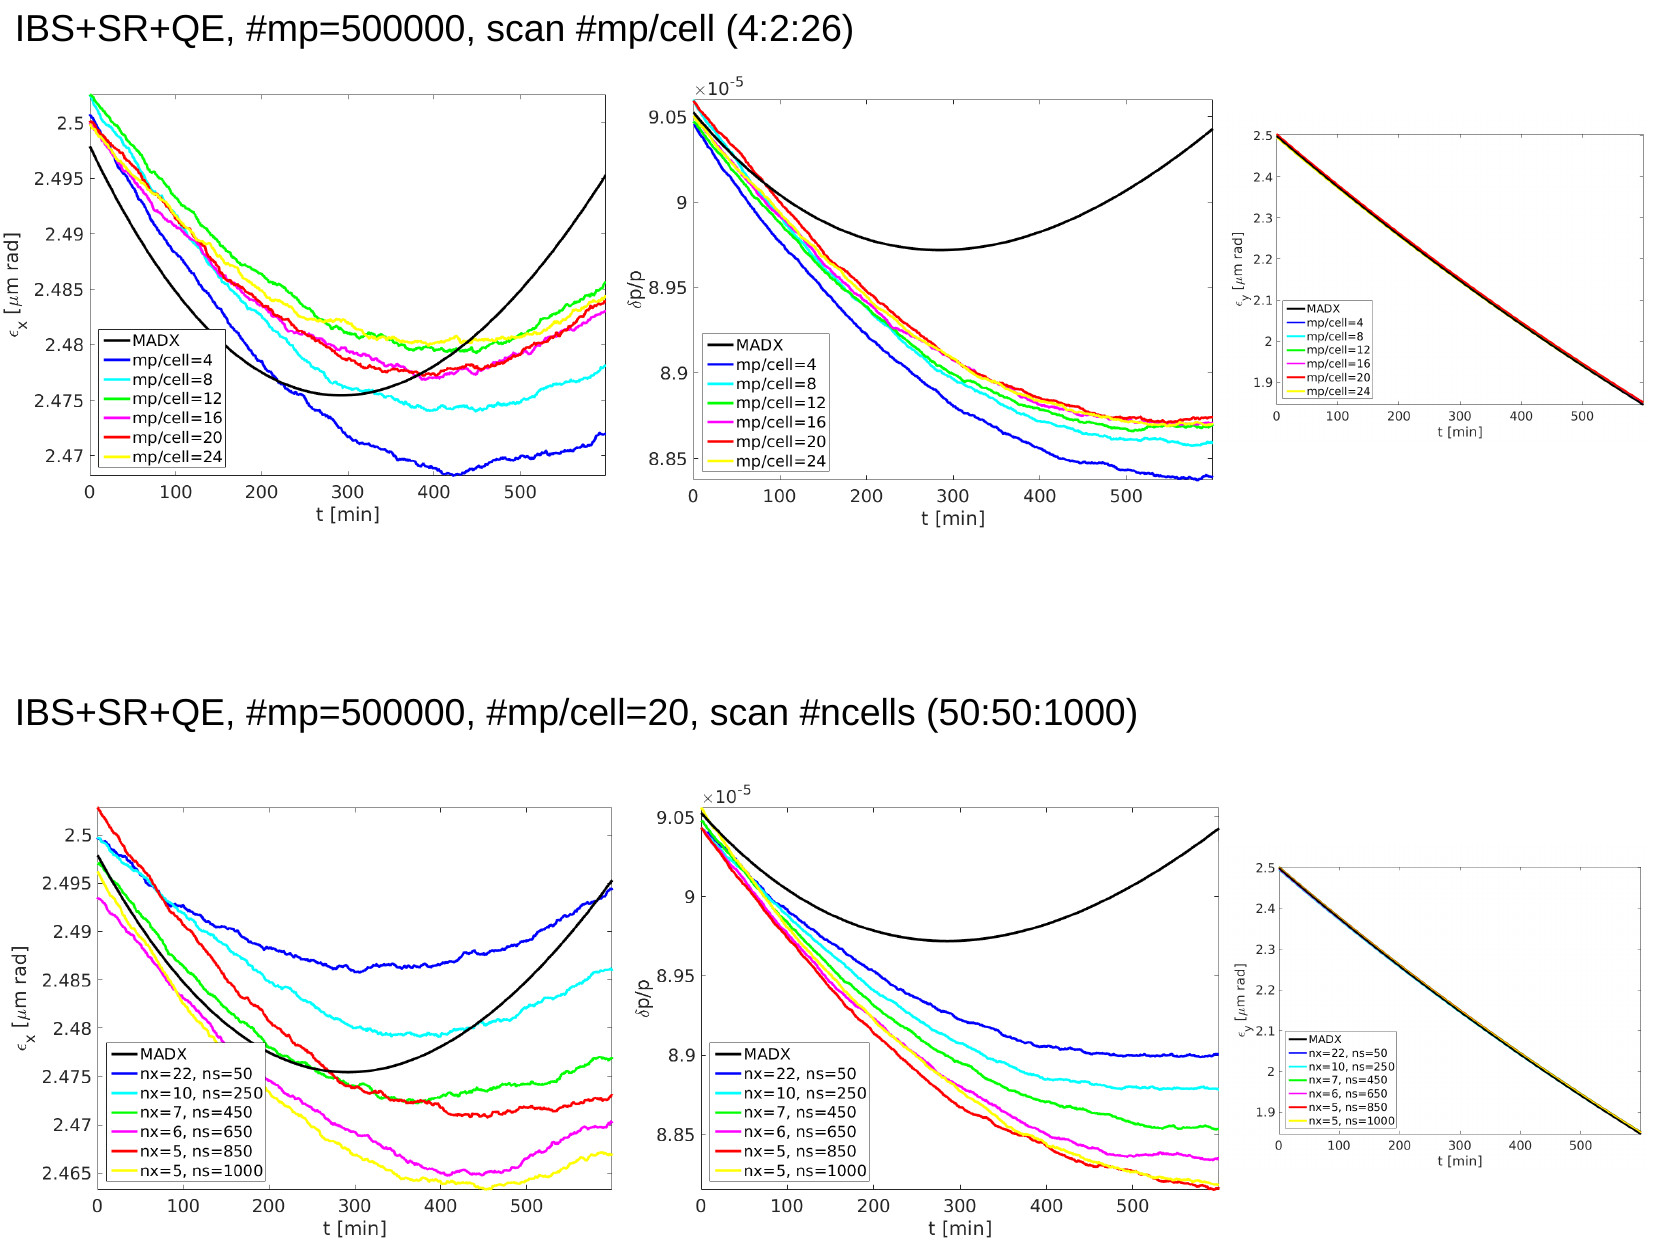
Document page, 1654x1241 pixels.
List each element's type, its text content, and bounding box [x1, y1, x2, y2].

text_box IBS+SR+QE, #mp=500000, #mp/cell=20, scan #ncells (50:50:1000) [0, 684, 1246, 826]
picture [8, 772, 1648, 1241]
text_box IBS+SR+QE, #mp=500000, scan #mp/cell (4:2:26) [0, 0, 1036, 64]
picture [0, 59, 1650, 532]
